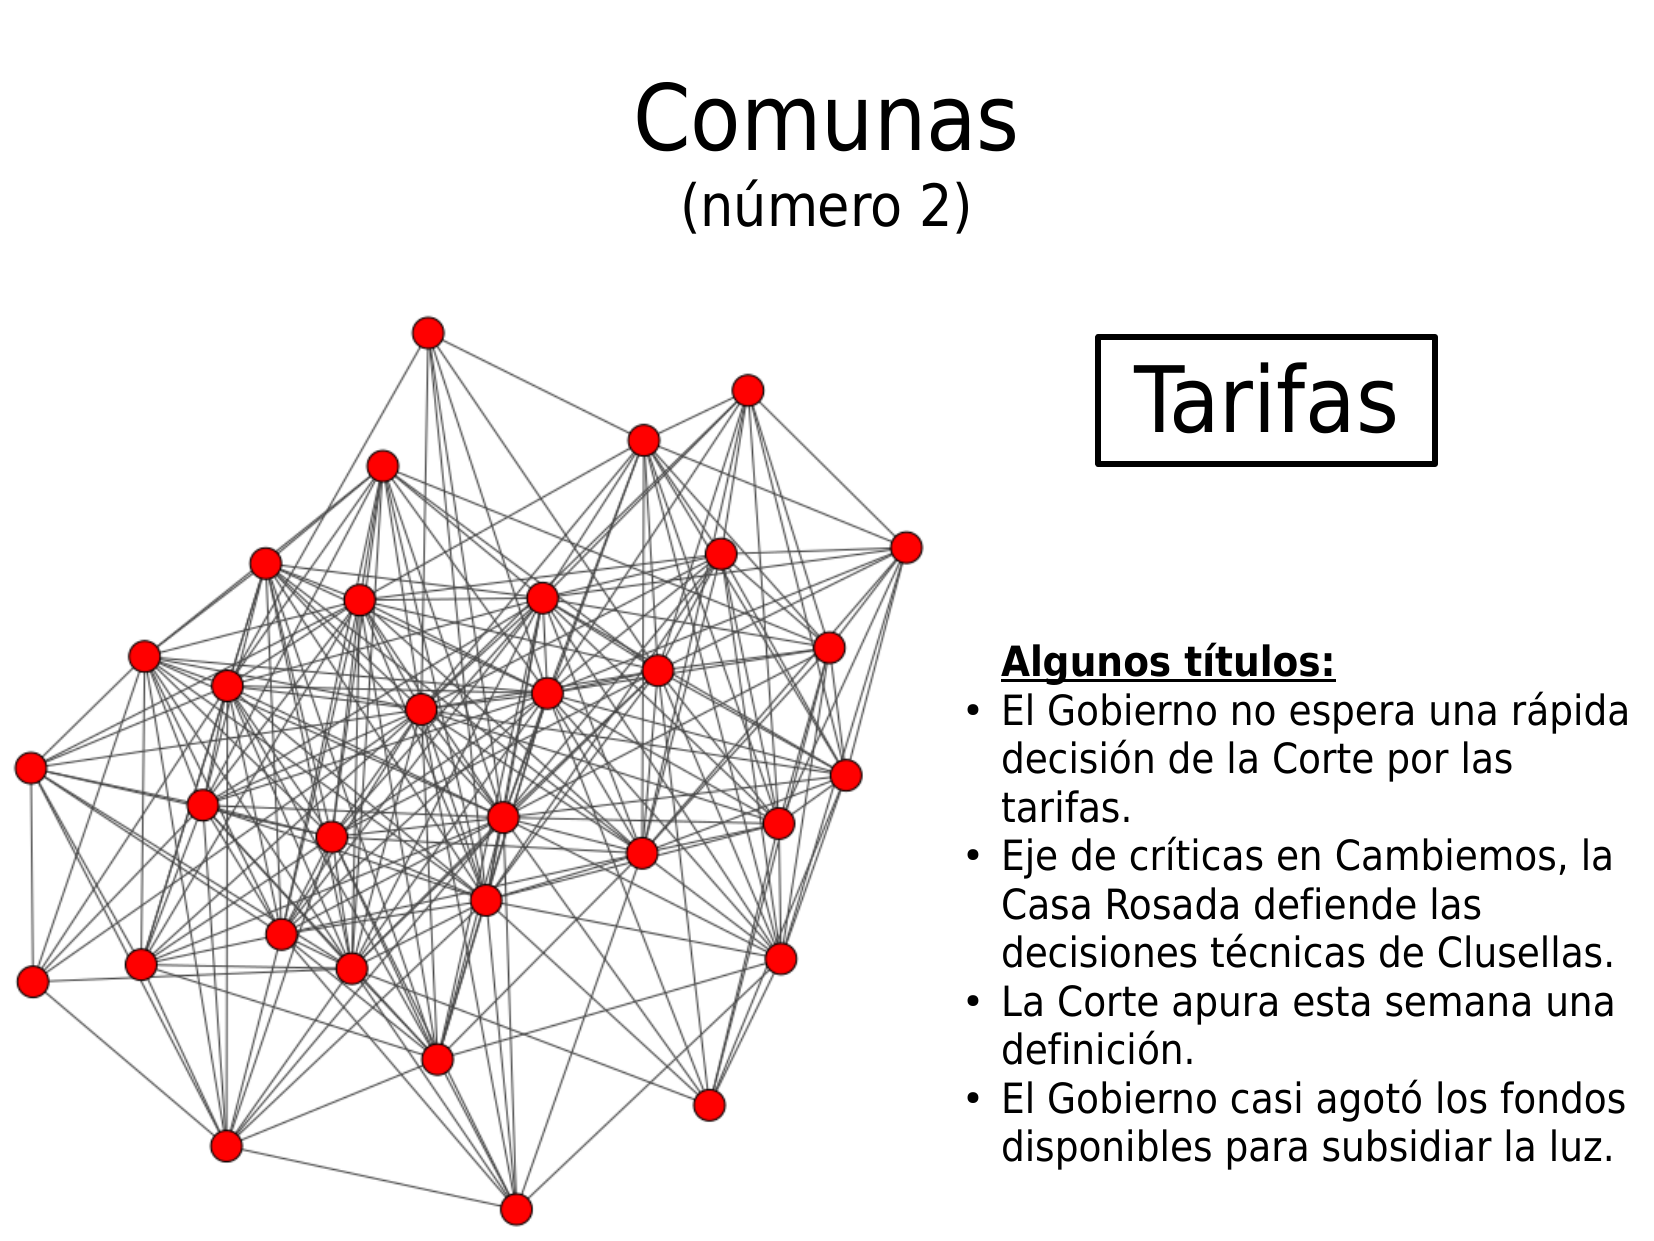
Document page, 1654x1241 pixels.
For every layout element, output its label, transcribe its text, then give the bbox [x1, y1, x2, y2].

text_box Algunos títulos: El Gobierno no espera una rápida decisión de la Corte por las tarifas. Eje de críticas en Cambiemos, la Casa Rosada defiende las decisiones técnicas de Clusellas. La Corte apura esta semana una definición. El Gobierno casi agotó los fondos disponibles para subsidiar la luz. [950, 630, 1649, 1185]
title Comunas (número 2) [82, 31, 1571, 275]
picture [0, 302, 938, 1241]
text_box Tarifas [1098, 336, 1436, 465]
